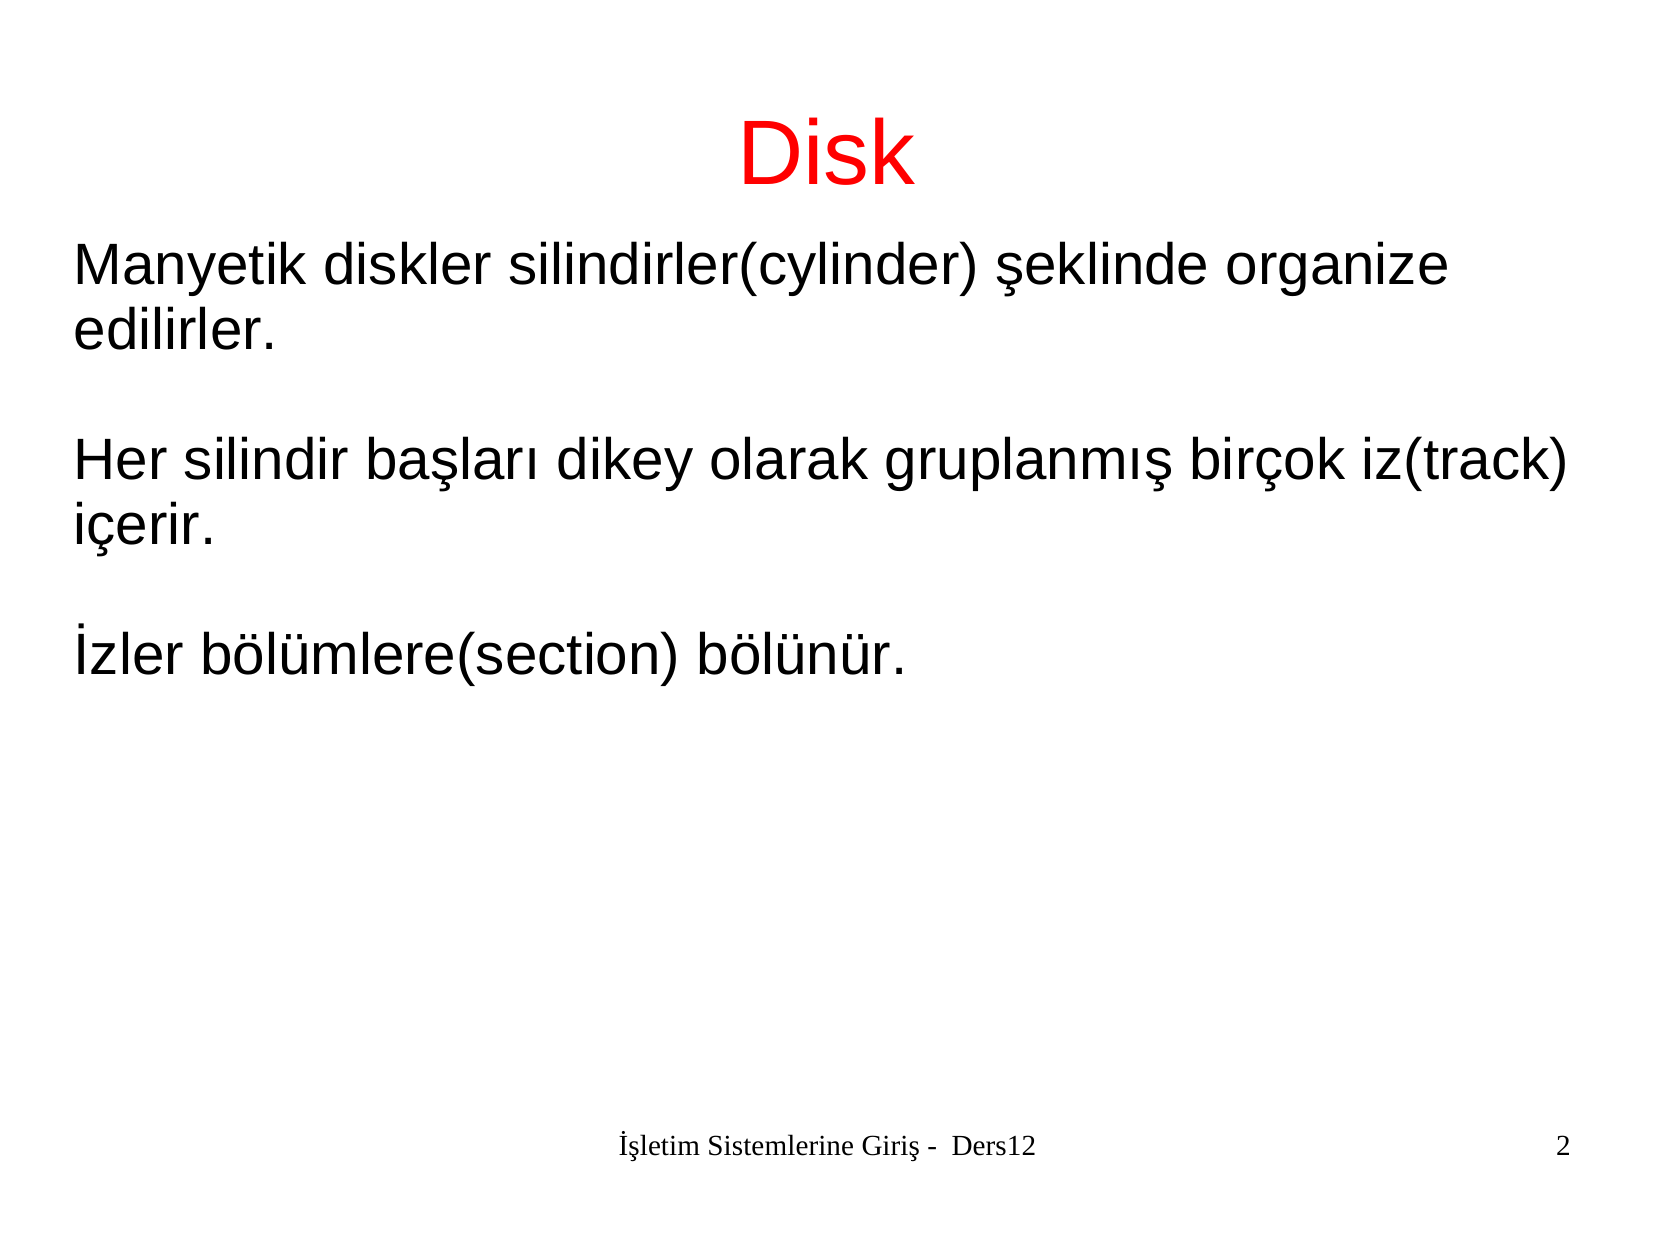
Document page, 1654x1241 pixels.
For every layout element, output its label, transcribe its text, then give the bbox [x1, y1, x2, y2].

text_box Manyetik diskler silindirler(cylinder) şeklinde organize edilirler. Her silindir başları dikey olarak gruplanmış birçok iz(track) içerir. İzler bölümlere(section) bölünür. [59, 224, 1595, 693]
title Disk [82, 56, 1571, 224]
